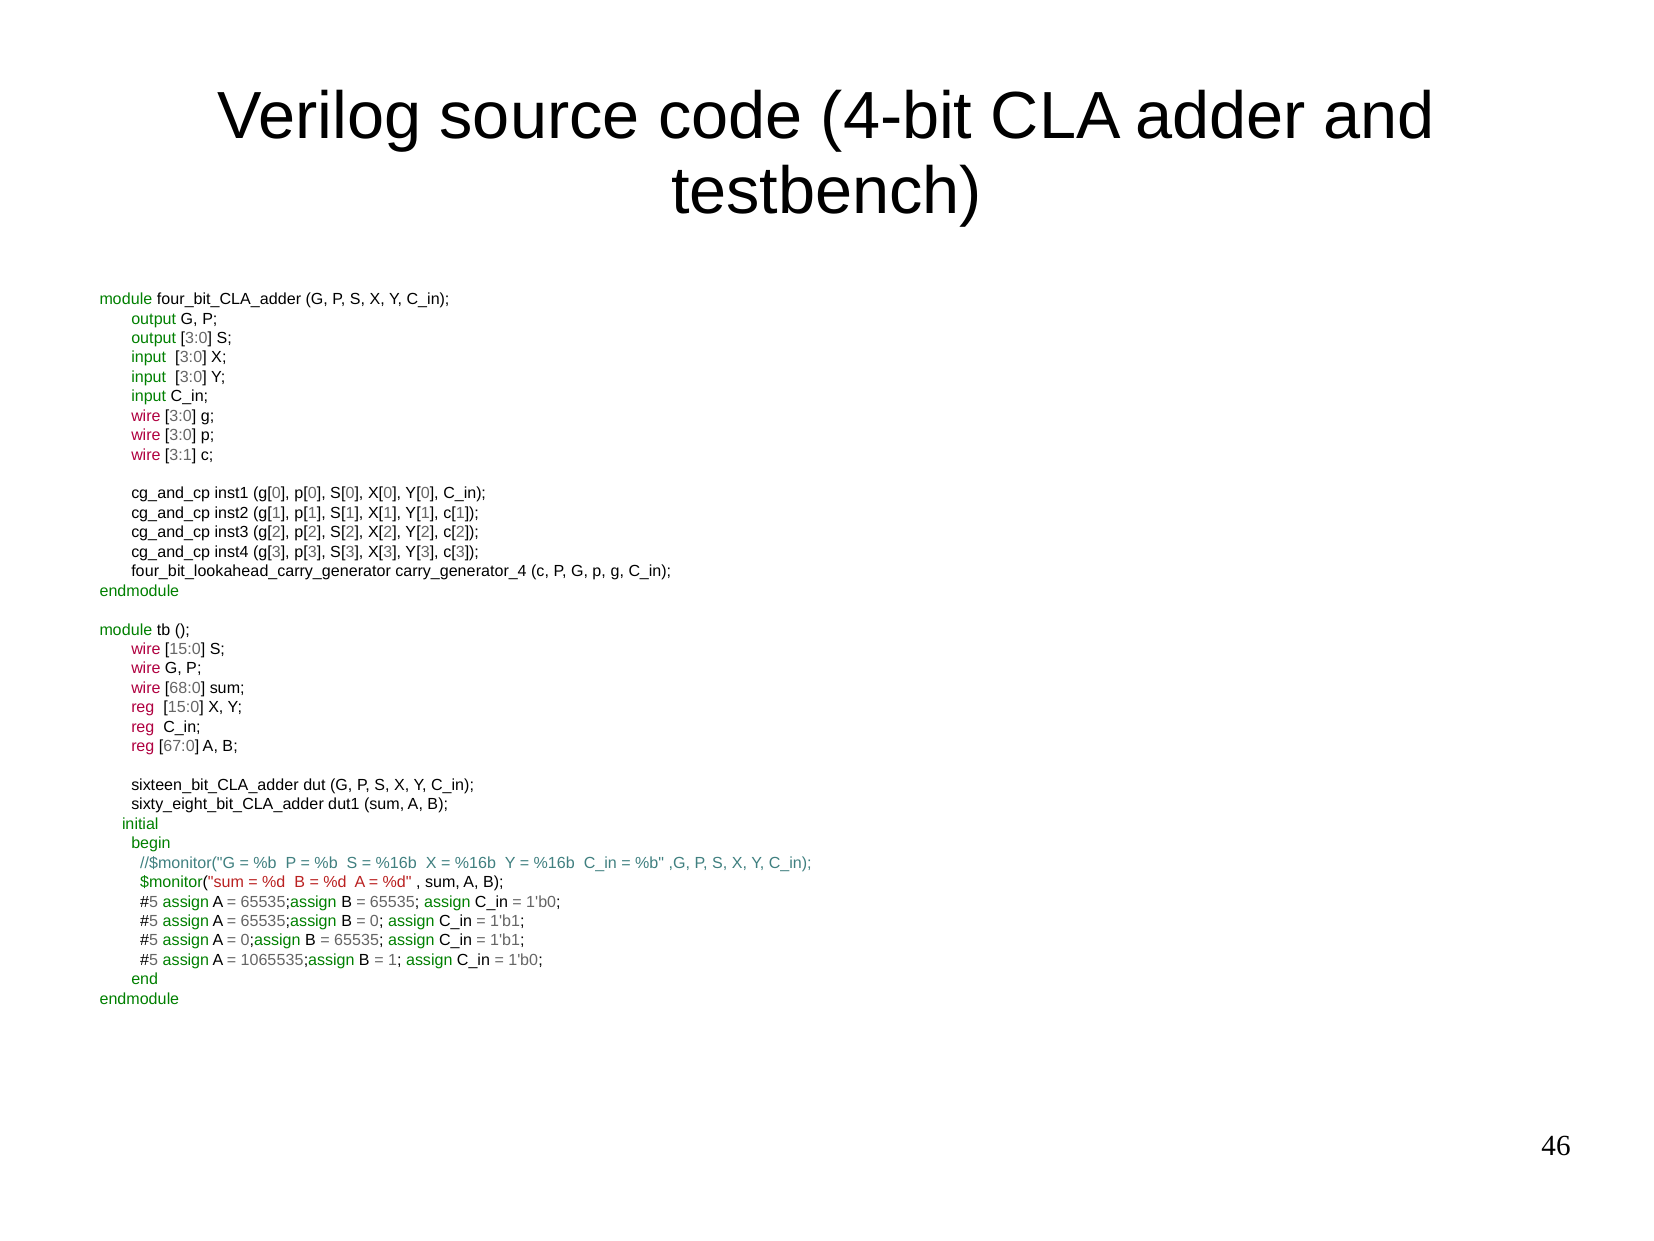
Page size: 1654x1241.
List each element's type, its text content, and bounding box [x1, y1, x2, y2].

title Verilog source code (4-bit CLA adder and testbench) [82, 49, 1571, 257]
list module four_bit_CLA_adder (G, P, S, X, Y, C_in); output G, P; output [3:0] S; input [3:0] X; input [3:0] Y; input C_in; wire [3:0] g; wire [3:0] p; wire [3:1] c; cg_and_cp inst1 (g[0], p[0], S[0], X[0], Y[0], C_in); cg_and_cp inst2 (g[1], p[1], S[1], X[1], Y[1], c[1]); cg_and_cp inst3 (g[2], p[2], S[2], X[2], Y[2], c[2]); cg_and_cp inst4 (g[3], p[3], S[3], X[3], Y[3], c[3]); four_bit_lookahead_carry_generator carry_generator_4 (c, P, G, p, g, C_in); endmodule module tb (); wire [15:0] S; wire G, P; wire [68:0] sum; reg [15:0] X, Y; reg C_in; reg [67:0] A, B; sixteen_bit_CLA_adder dut (G, P, S, X, Y, C_in); sixty_eight_bit_CLA_adder dut1 (sum, A, B); initial begin //$monitor("G = %b P = %b S = %16b X = %16b Y = %16b C_in = %b" ,G, P, S, X, Y, C_in); $monitor("sum = %d B = %d A = %d" , sum, A, B); #5 assign A = 65535;assign B = 65535; assign C_in = 1'b0; #5 assign A = 65535;assign B = 0; assign C_in = 1'b1; #5 assign A = 0;assign B = 65535; assign C_in = 1'b1; #5 assign A = 1065535;assign B = 1; assign C_in = 1'b0; end endmodule [82, 290, 1571, 1010]
